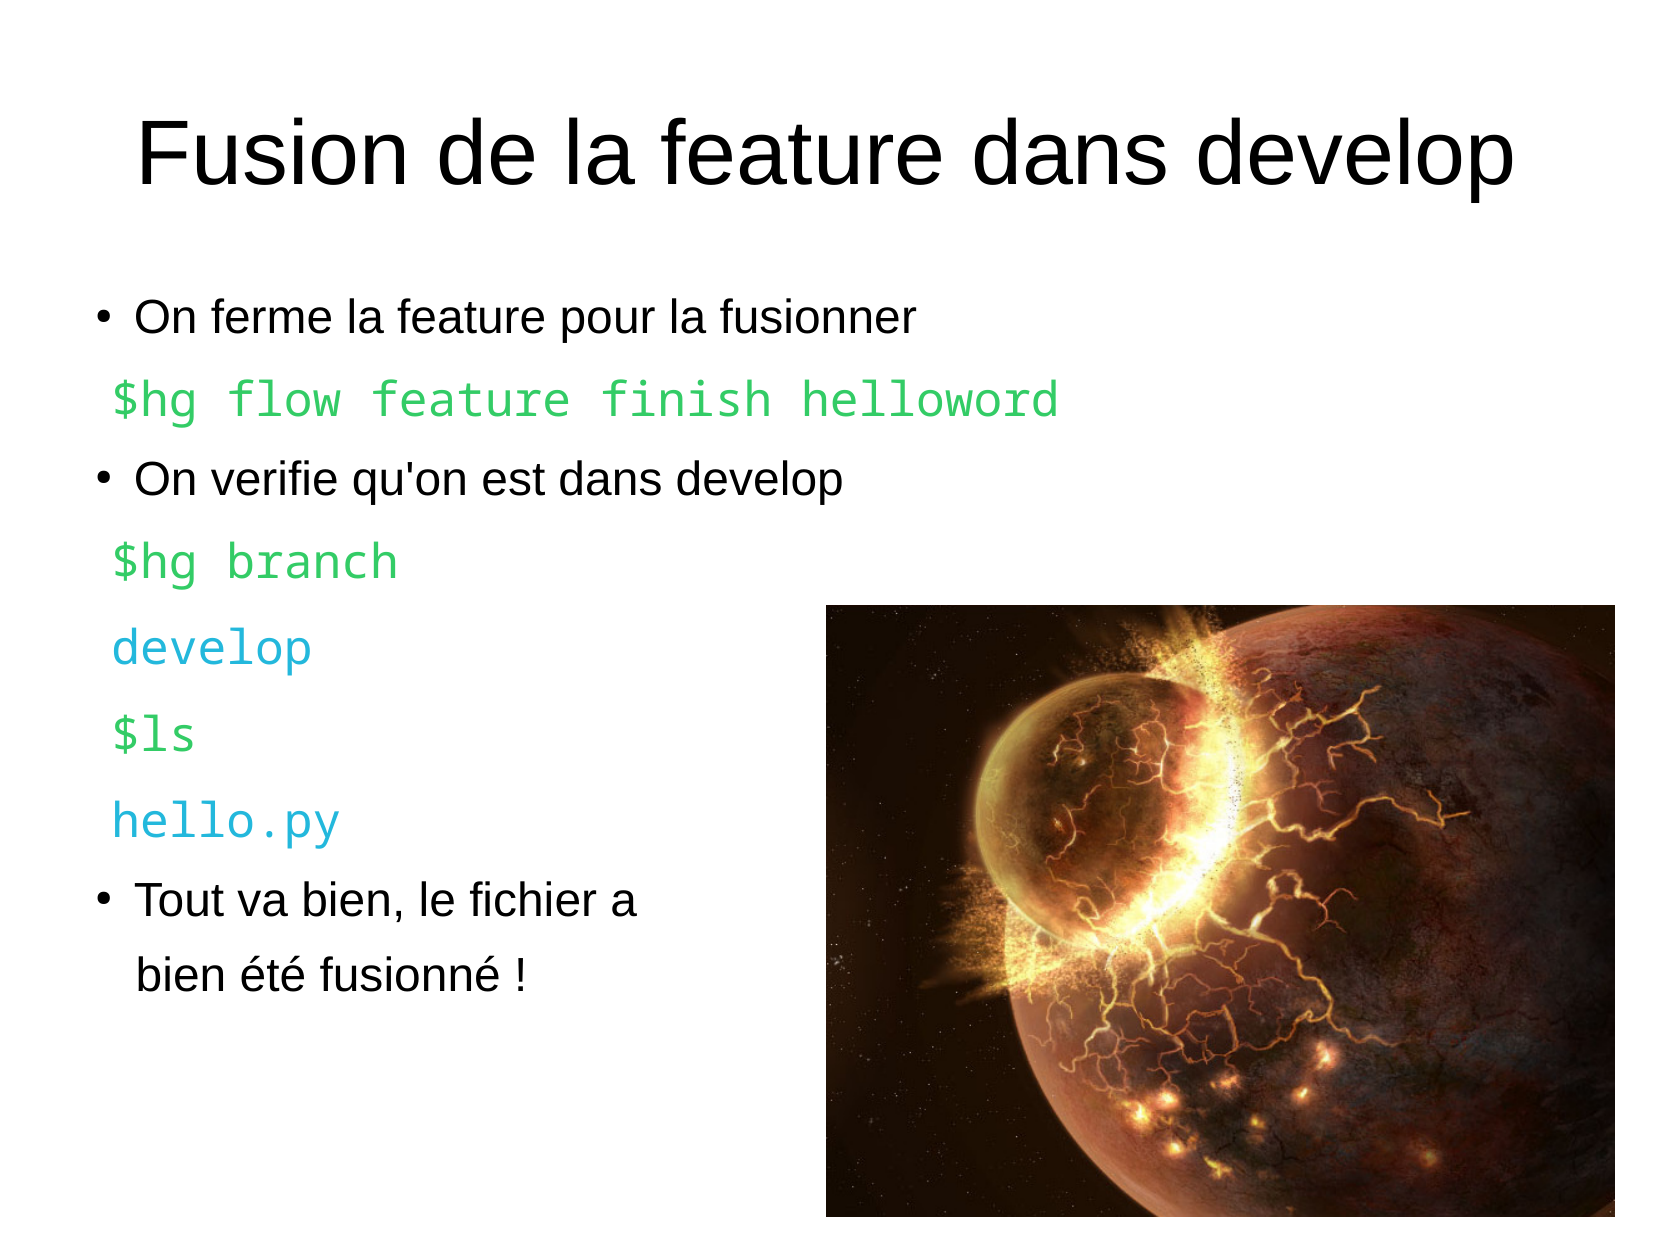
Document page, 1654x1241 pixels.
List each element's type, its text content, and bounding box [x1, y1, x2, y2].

list On ferme la feature pour la fusionner $hg flow feature finish helloword On verifie qu'on est dans develop $hg branch develop $ls hello.py Tout va bien, le fichier a bien été fusionné ! [82, 290, 1571, 1010]
title Fusion de la feature dans develop [82, 49, 1571, 257]
picture [826, 605, 1615, 1217]
